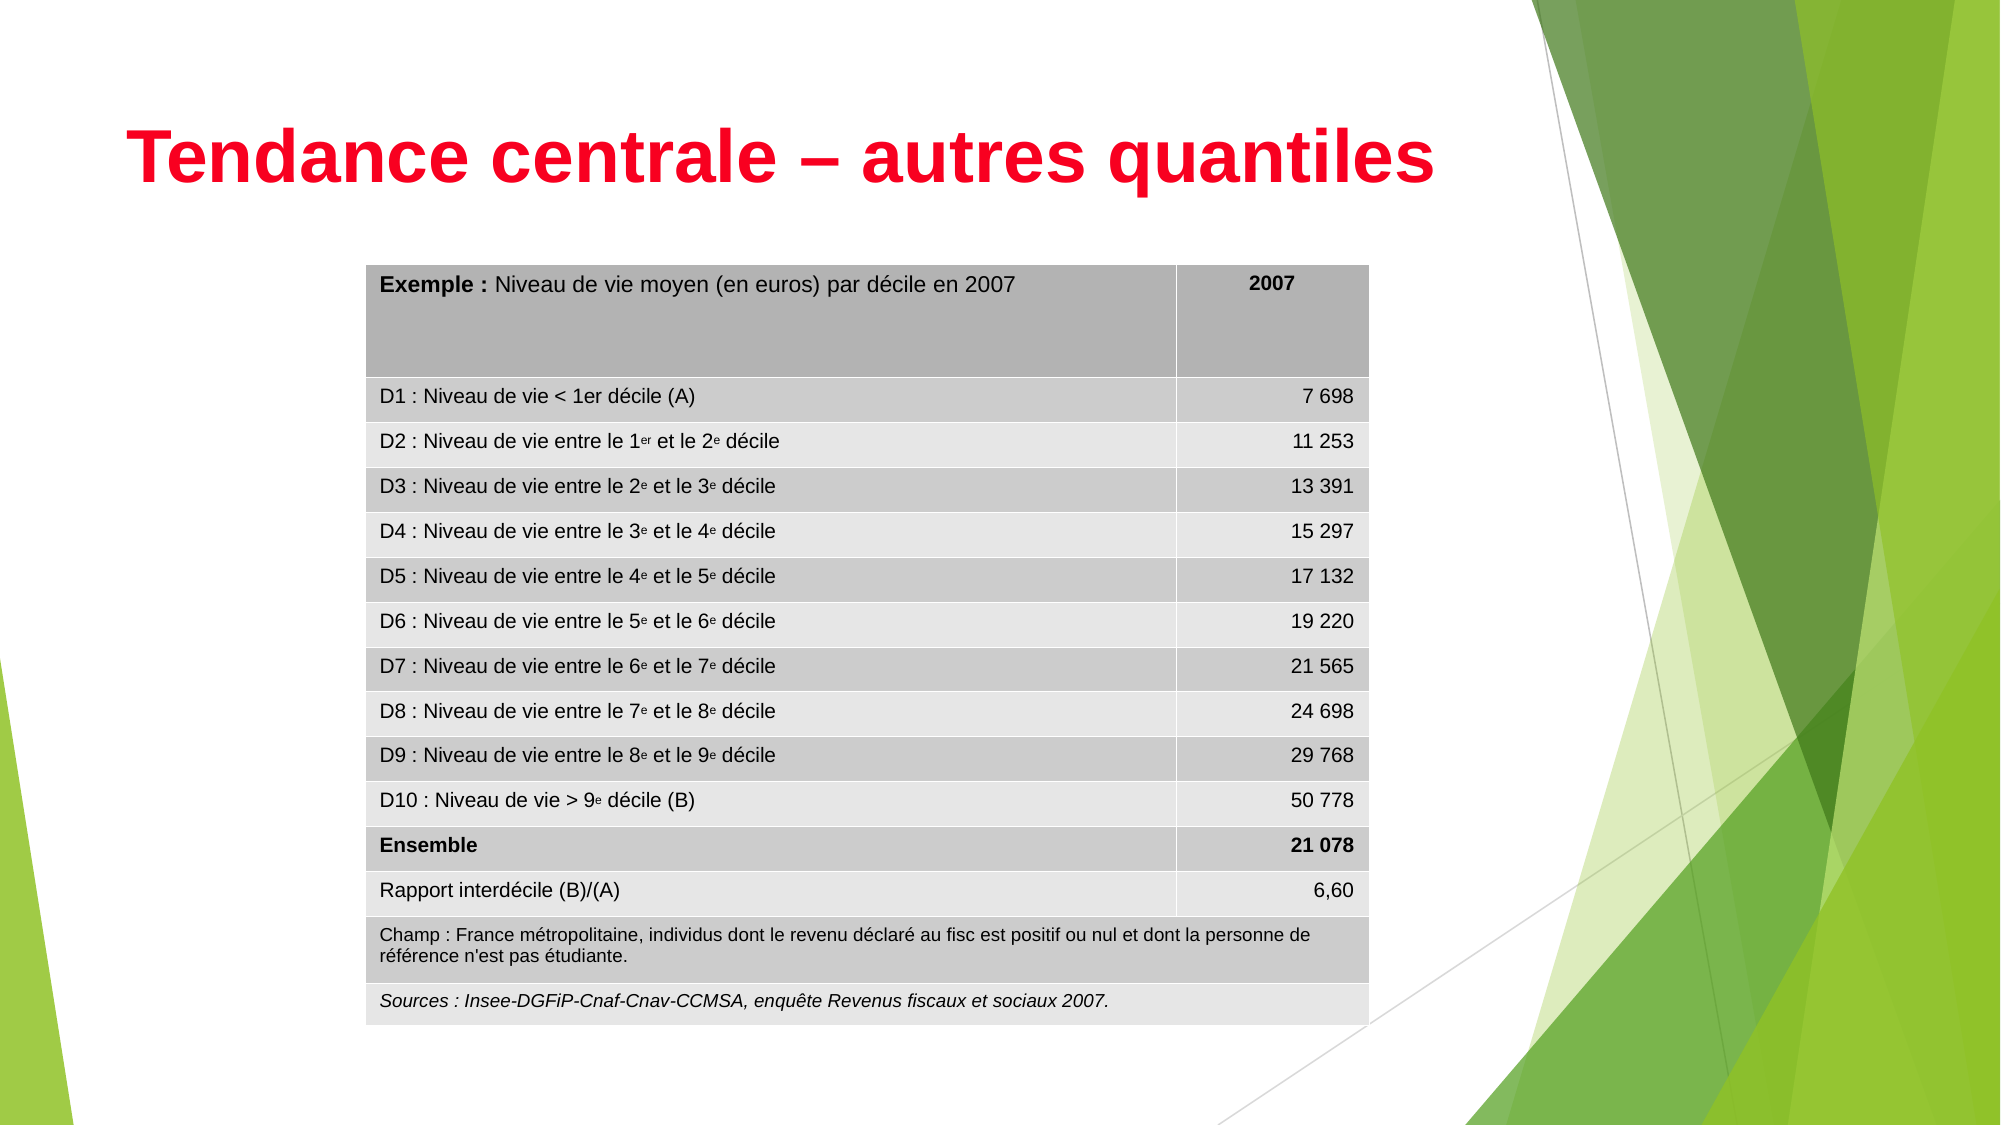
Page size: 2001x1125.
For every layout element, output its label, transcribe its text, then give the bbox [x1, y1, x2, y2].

table_cell D8 : Niveau de vie entre le 7e et le 8e décile [366, 692, 1176, 736]
table_cell 21 565 [1177, 648, 1369, 691]
table_cell 6,60 [1177, 872, 1369, 916]
table_header Exemple : Niveau de vie moyen (en euros) par décile en 2007 [366, 265, 1176, 377]
table_cell 19 220 [1177, 603, 1369, 647]
table_cell 24 698 [1177, 692, 1369, 736]
title Tendance centrale – autres quantiles [111, 99, 1522, 235]
table_cell Rapport interdécile (B)/(A) [366, 872, 1176, 916]
table_cell 15 297 [1177, 513, 1369, 557]
table_cell D3 : Niveau de vie entre le 2e et le 3e décile [366, 468, 1176, 512]
table_header 2007 [1177, 265, 1369, 377]
table_cell D4 : Niveau de vie entre le 3e et le 4e décile [366, 513, 1176, 557]
table_cell Ensemble [366, 827, 1176, 871]
table_cell 29 768 [1177, 737, 1369, 781]
table_cell 21 078 [1177, 827, 1369, 871]
table_cell 7 698 [1177, 378, 1369, 422]
table_cell 13 391 [1177, 468, 1369, 512]
table_cell 17 132 [1177, 558, 1369, 602]
table_cell 11 253 [1177, 423, 1369, 467]
table_cell D9 : Niveau de vie entre le 8e et le 9e décile [366, 737, 1176, 781]
table_cell D6 : Niveau de vie entre le 5e et le 6e décile [366, 603, 1176, 647]
table_cell D10 : Niveau de vie > 9e décile (B) [366, 782, 1176, 826]
table_cell 50 778 [1177, 782, 1369, 826]
table_cell Champ : France métropolitaine, individus dont le revenu déclaré au fisc est positif ou nul et dont la personne de référence n'est pas étudiante. [366, 917, 1369, 983]
table_cell D1 : Niveau de vie < 1er décile (A) [366, 378, 1176, 422]
table_cell D2 : Niveau de vie entre le 1er et le 2e décile [366, 423, 1176, 467]
table_cell D7 : Niveau de vie entre le 6e et le 7e décile [366, 648, 1176, 691]
table_cell Sources : Insee-DGFiP-Cnaf-Cnav-CCMSA, enquête Revenus fiscaux et sociaux 2007. [366, 984, 1369, 1025]
table_cell D5 : Niveau de vie entre le 4e et le 5e décile [366, 558, 1176, 602]
